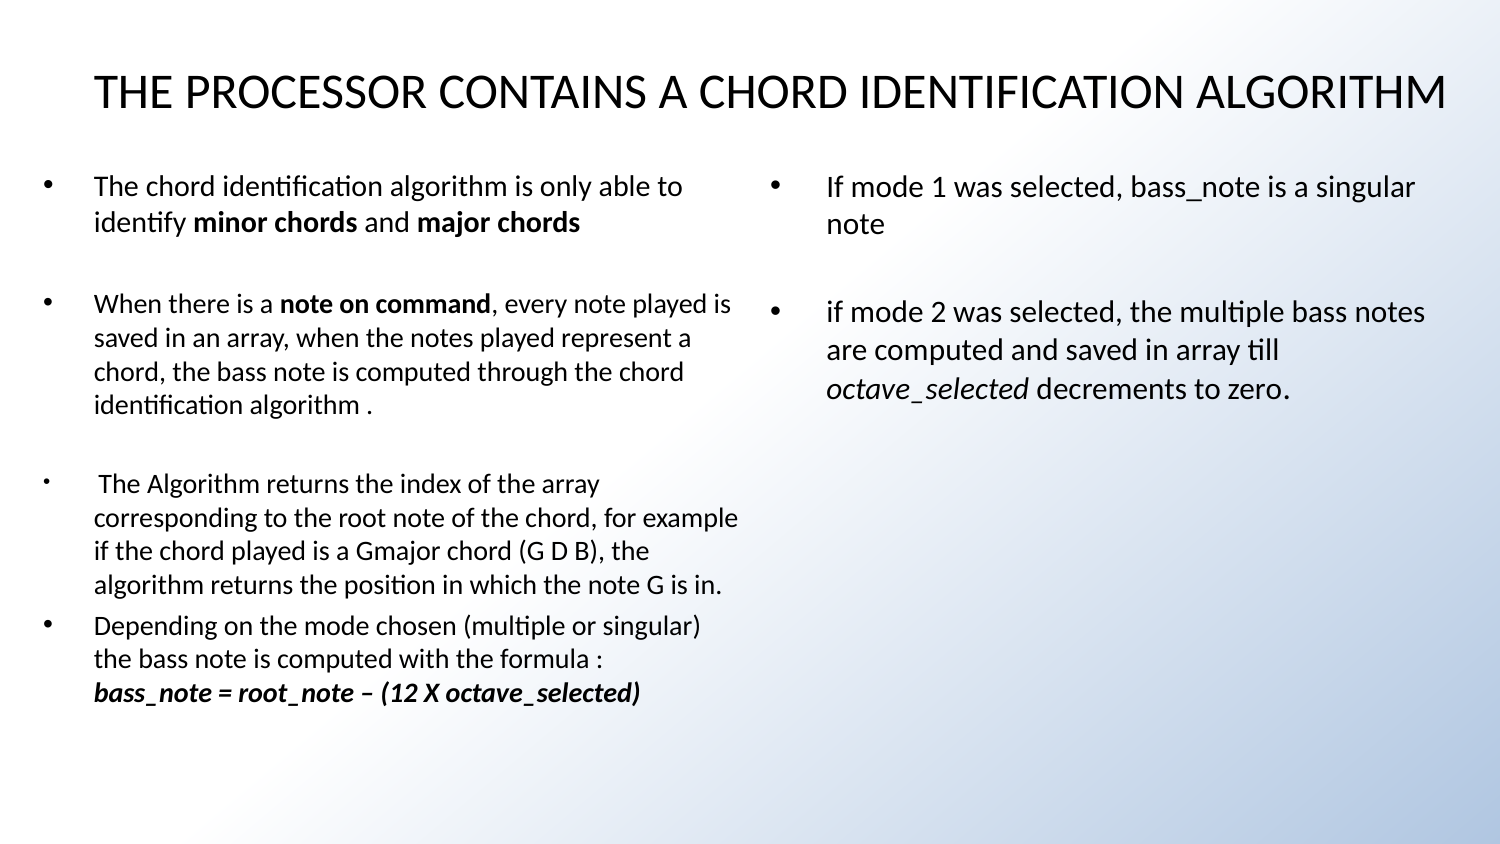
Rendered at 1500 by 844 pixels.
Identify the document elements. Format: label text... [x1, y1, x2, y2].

title THE PROCESSOR CONTAINS A CHORD IDENTIFICATION ALGORITHM [69, 18, 1472, 159]
list The chord identification algorithm is only able to identify minor chords and major chords When there is a note on command, every note played is saved in an array, when the notes played represent a chord, the bass note is computed through the chord identification algorithm . The Algorithm returns the index of the array corresponding to the root note of the chord, for example if the chord played is a Gmajor chord (G D B), the algorithm returns the position in which the note G is in. Depending on the mode chosen (multiple or singular) the bass note is computed with the formula : bass_note = root_note – (12 X octave_selected) [28, 158, 766, 795]
list If mode 1 was selected, bass_note is a singular note if mode 2 was selected, the multiple bass notes are computed and saved in array till octave_selected decrements to zero. [766, 158, 1462, 716]
